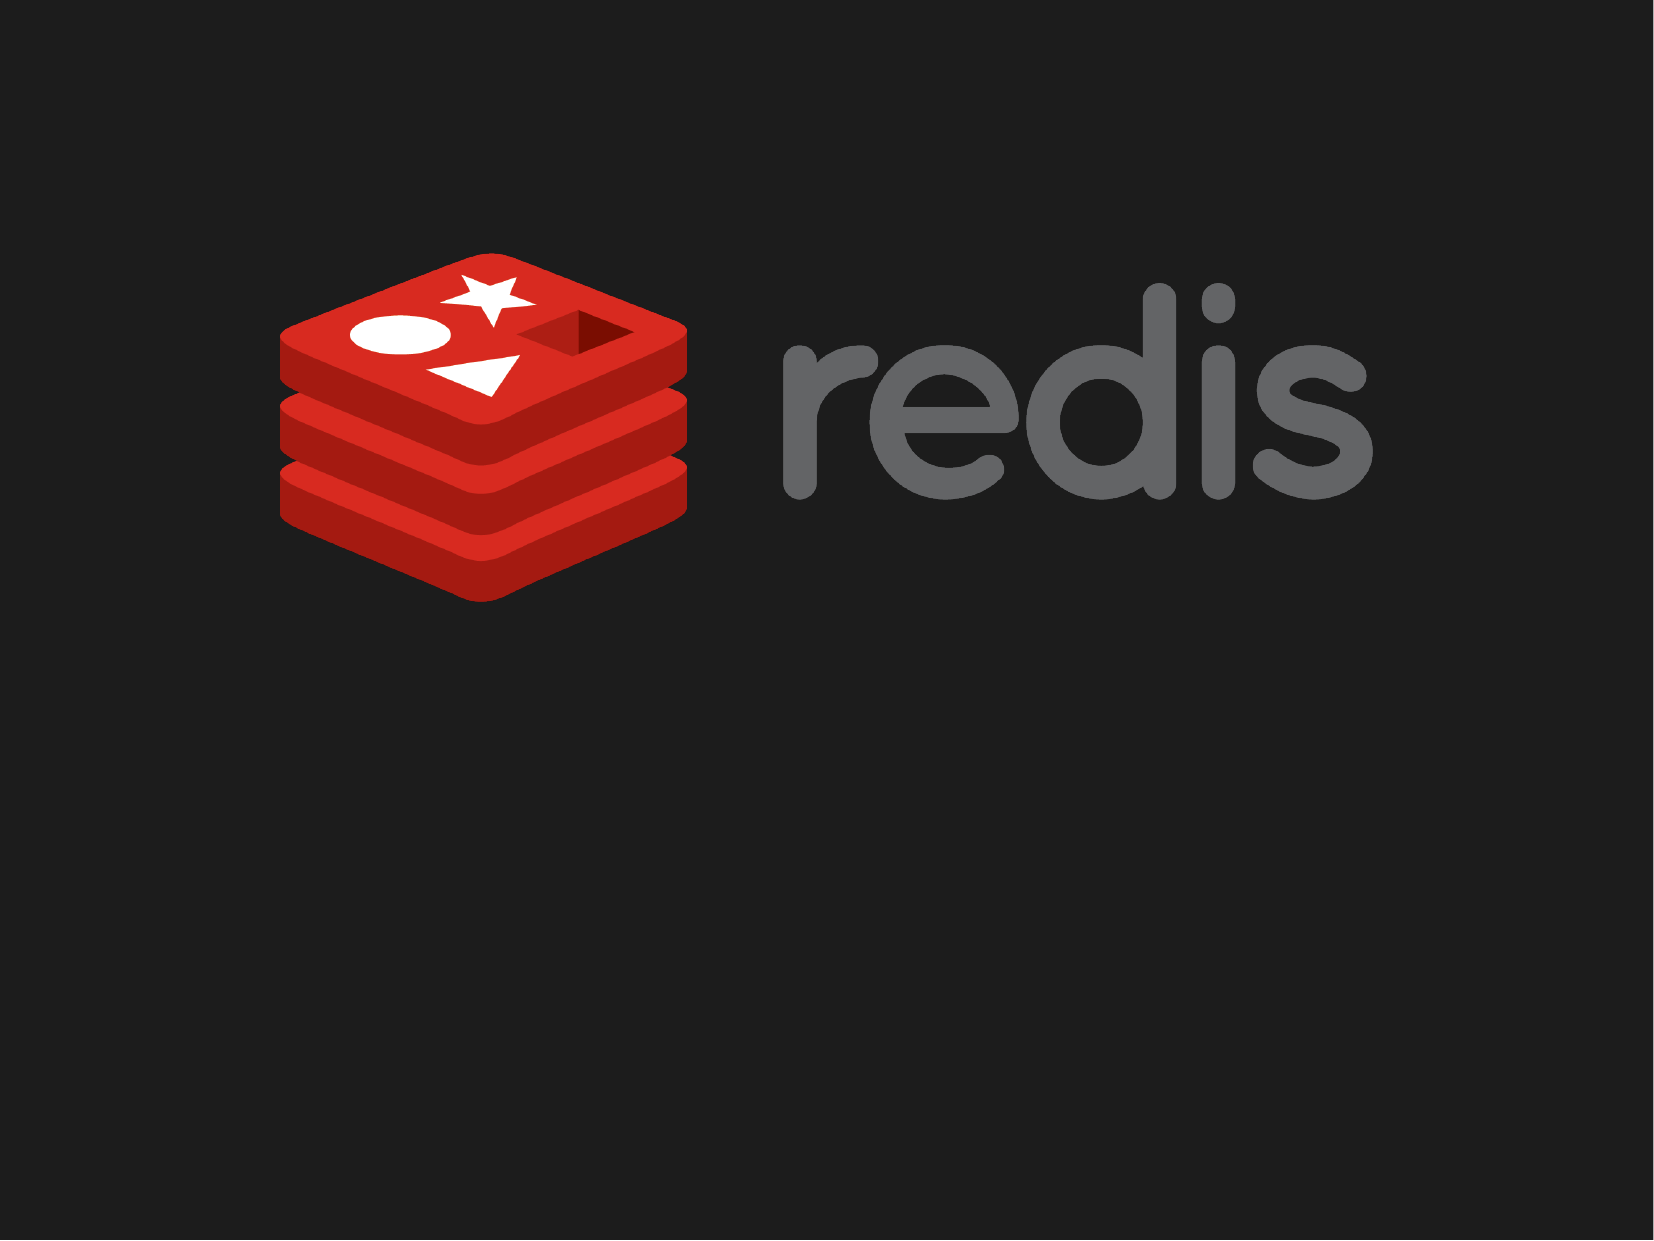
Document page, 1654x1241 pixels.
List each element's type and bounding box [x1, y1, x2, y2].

picture [280, 245, 1373, 610]
